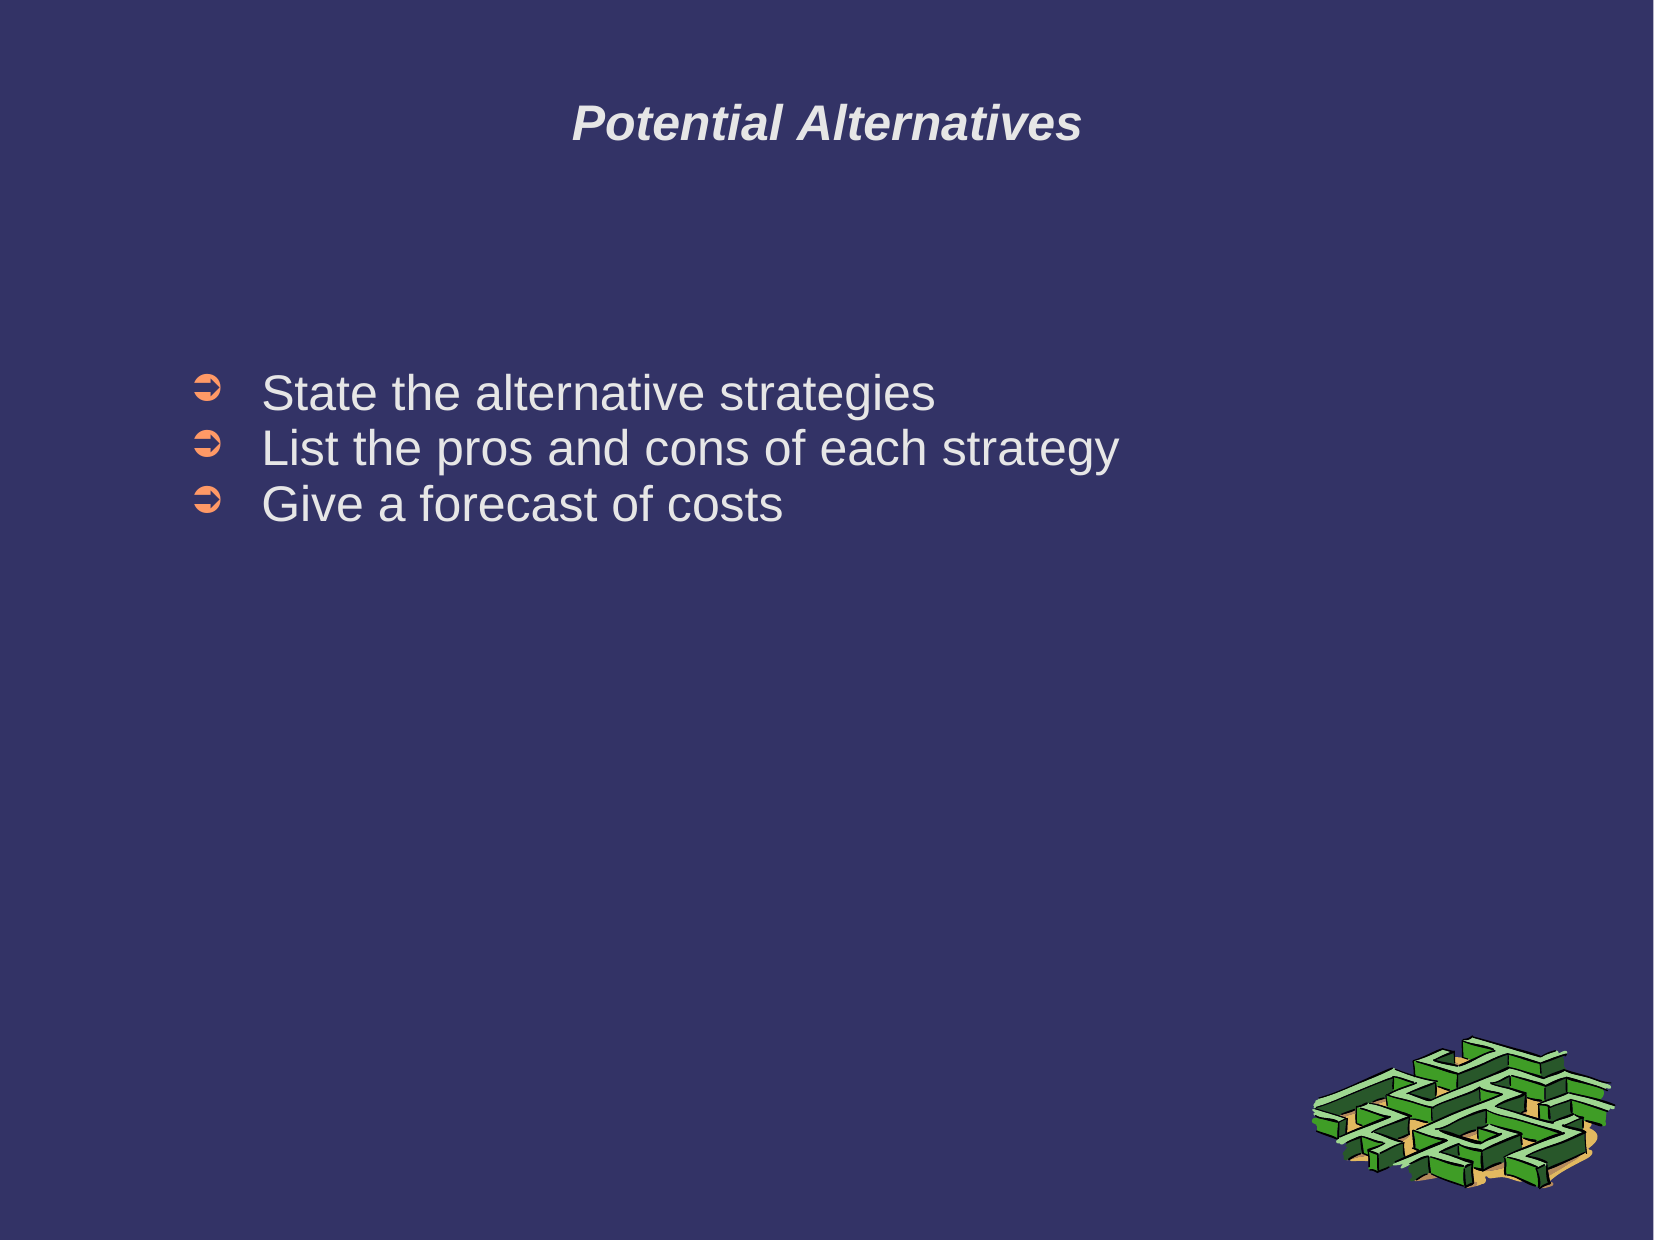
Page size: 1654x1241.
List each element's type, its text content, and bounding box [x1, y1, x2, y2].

list State the alternative strategies List the pros and cons of each strategy Give a forecast of costs [178, 364, 1570, 1147]
title Potential Alternatives [121, 19, 1534, 227]
